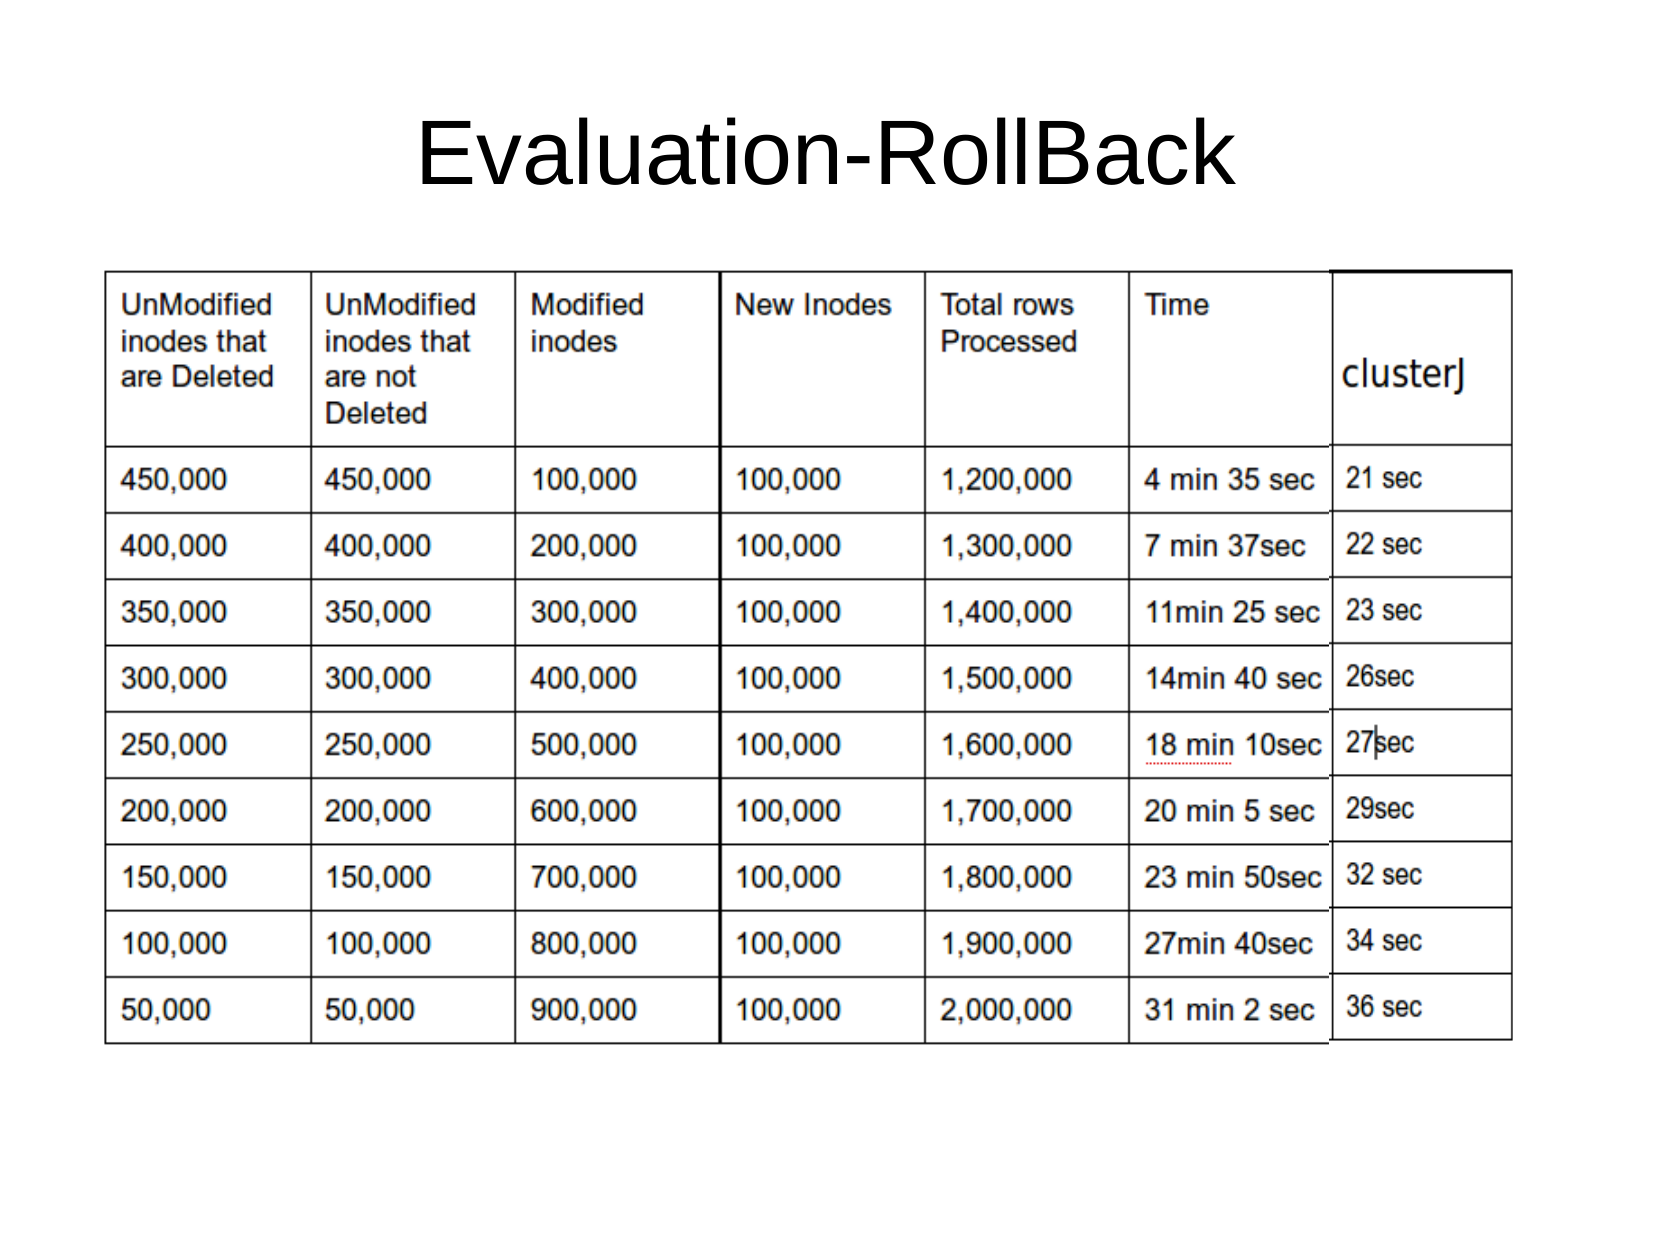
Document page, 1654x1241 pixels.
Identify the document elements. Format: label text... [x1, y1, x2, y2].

title Evaluation-RollBack [82, 68, 1571, 237]
picture [94, 259, 1524, 1052]
